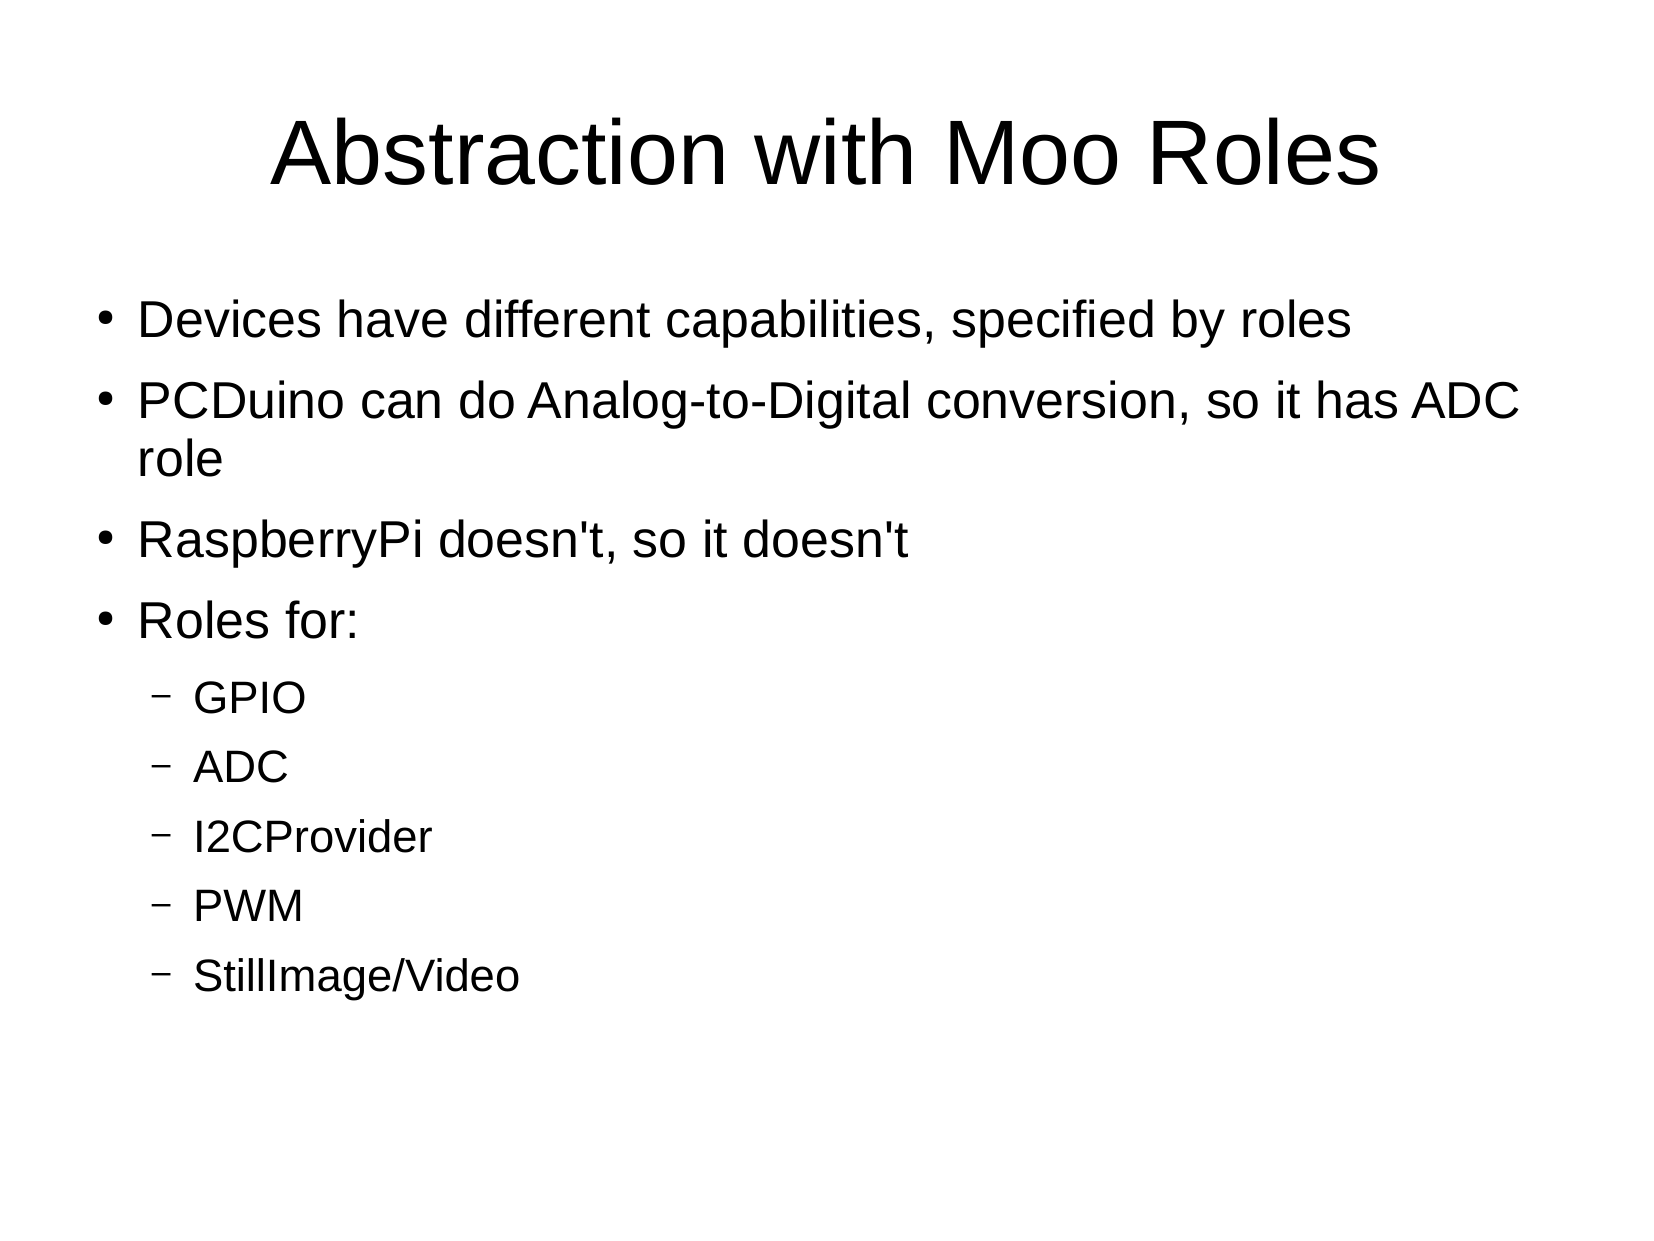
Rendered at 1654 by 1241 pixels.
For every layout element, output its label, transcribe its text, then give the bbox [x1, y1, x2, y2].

title Abstraction with Moo Roles [82, 49, 1571, 257]
list Devices have different capabilities, specified by roles PCDuino can do Analog-to-Digital conversion, so it has ADC role RaspberryPi doesn't, so it doesn't Roles for: GPIO ADC I2CProvider PWM StillImage/Video [82, 290, 1571, 1010]
